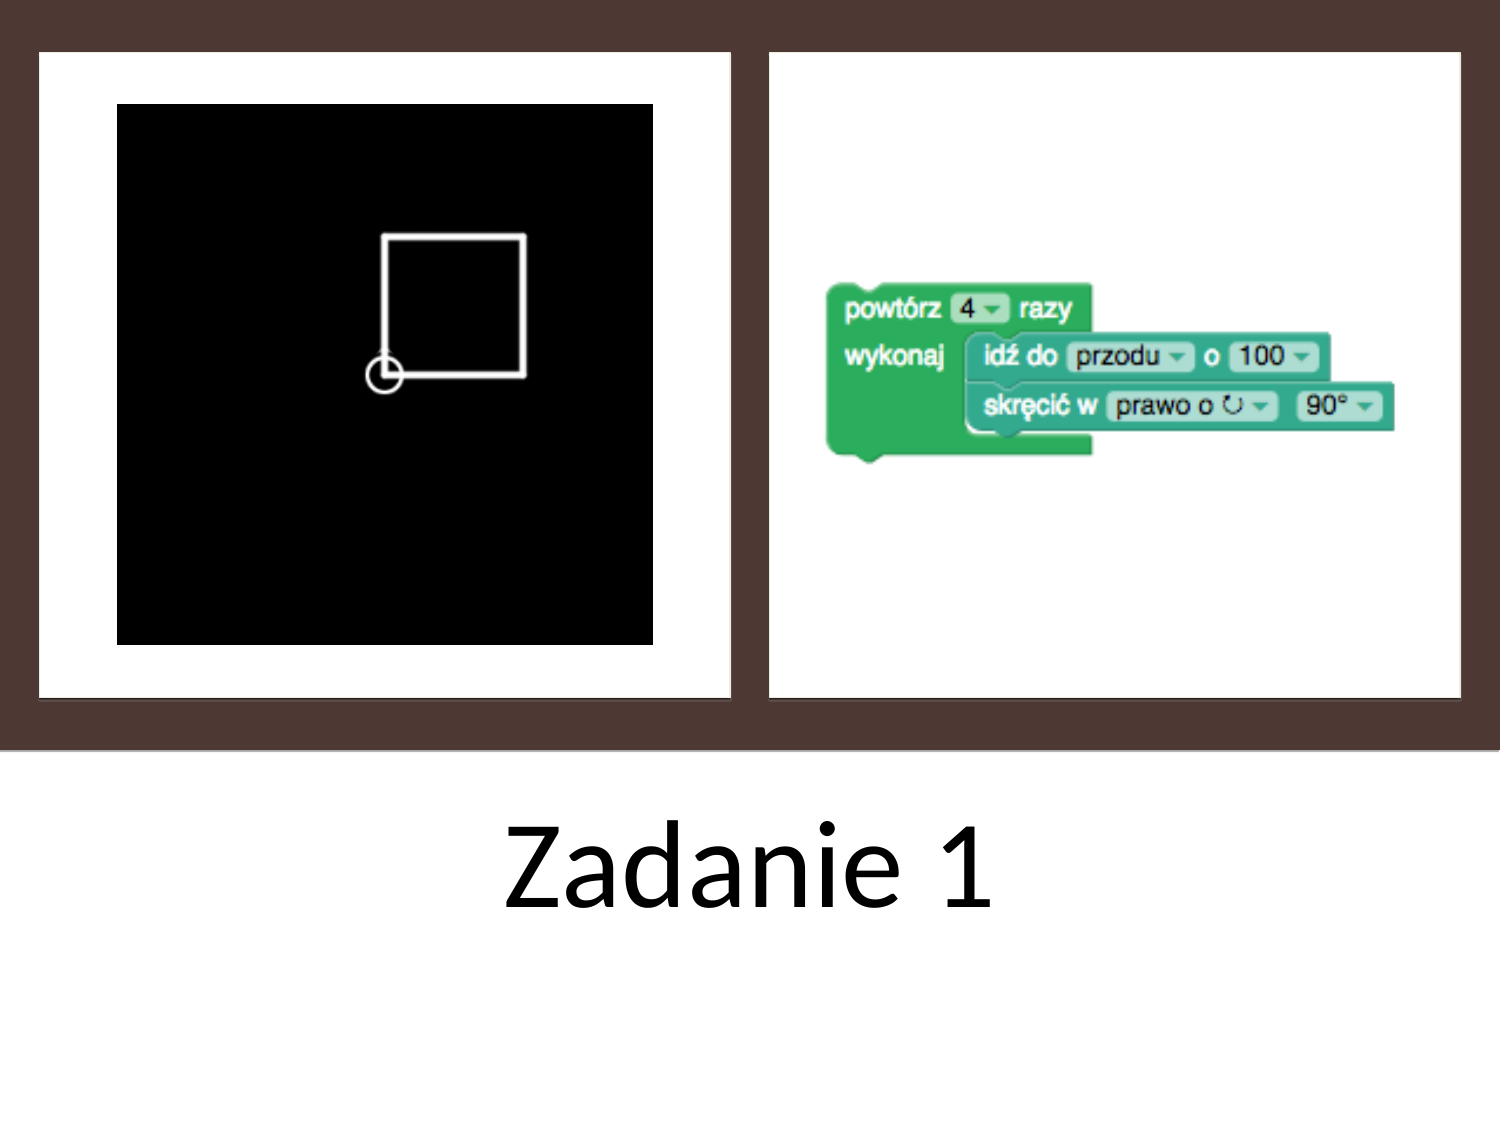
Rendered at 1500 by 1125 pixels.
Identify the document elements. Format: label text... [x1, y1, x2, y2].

text_box [0, 0, 1500, 750]
picture [117, 104, 653, 646]
title Zadanie 1 [187, 761, 1313, 942]
picture [808, 257, 1421, 493]
